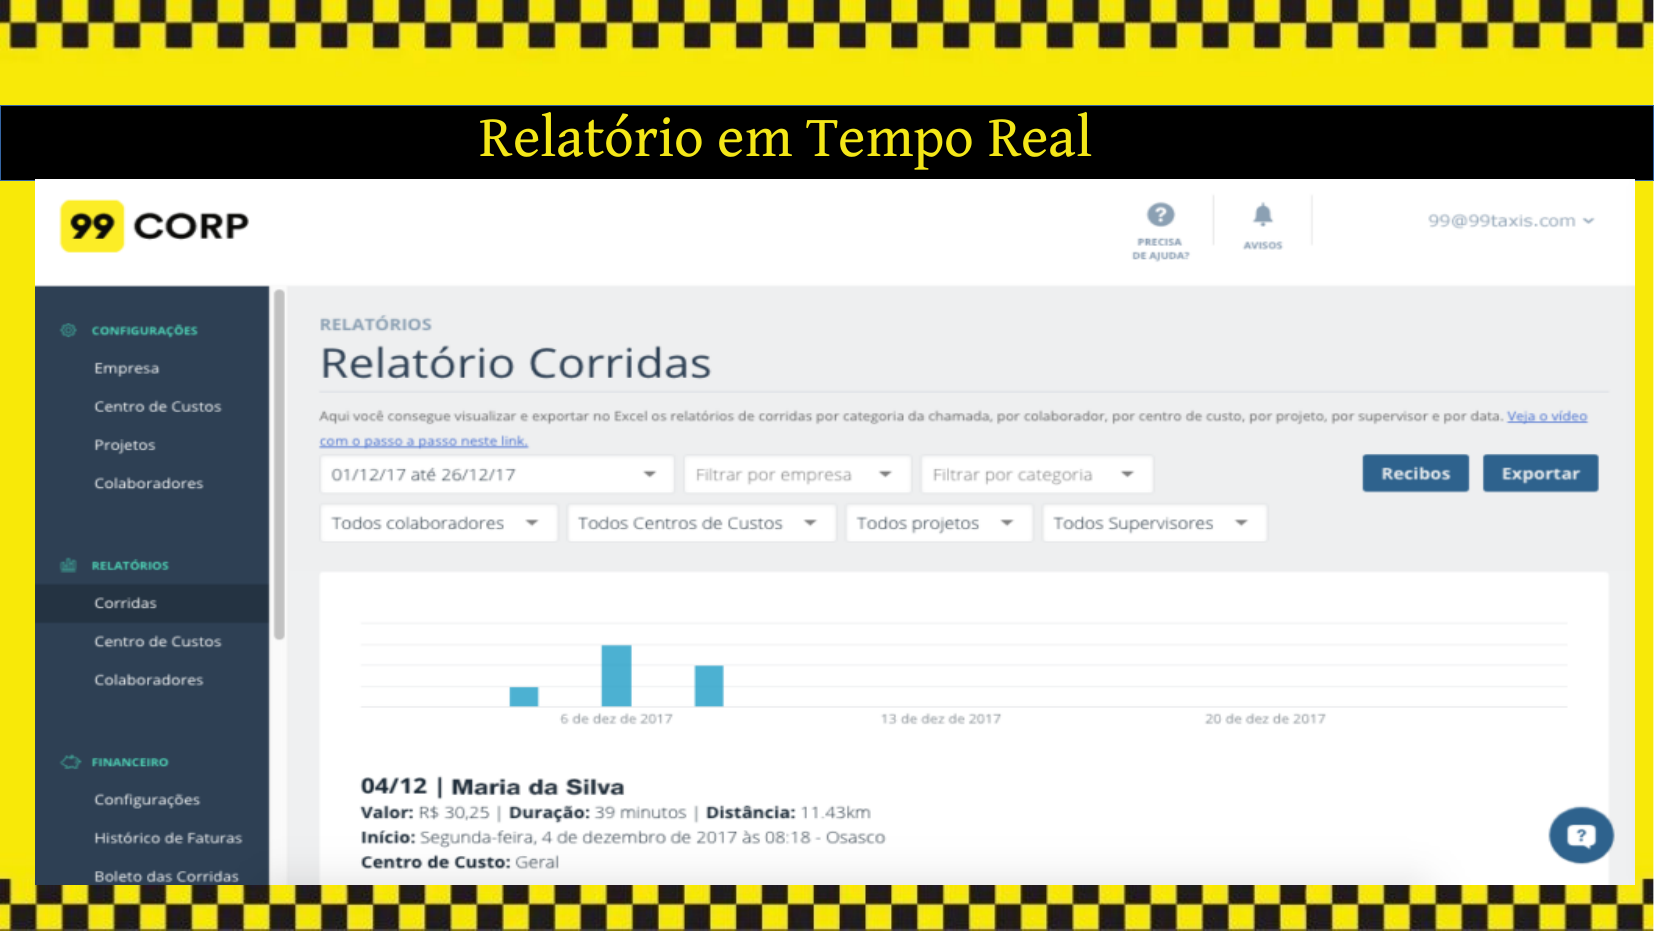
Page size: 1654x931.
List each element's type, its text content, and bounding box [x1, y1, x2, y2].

text_box [0, 105, 465, 181]
picture [0, 0, 1654, 105]
text_box Relatório em Tempo Real [465, 97, 1654, 181]
picture [0, 179, 1654, 931]
